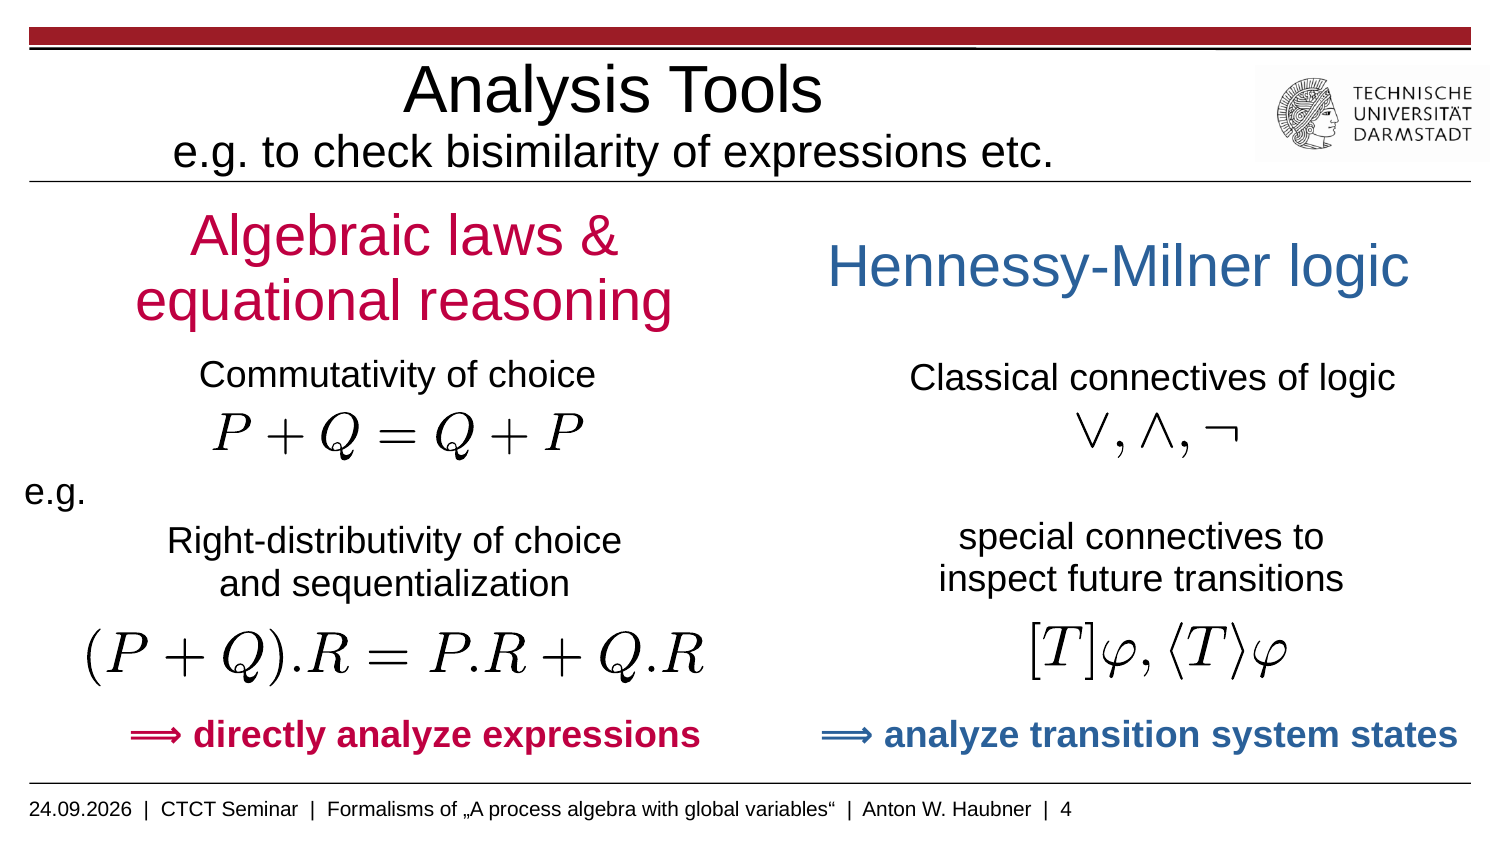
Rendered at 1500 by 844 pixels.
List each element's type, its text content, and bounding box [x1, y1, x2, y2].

text_box Classical connectives of logic [894, 348, 1411, 406]
text_box e.g. [9, 463, 102, 521]
text_box special connectives to inspect future transitions [923, 508, 1360, 608]
text_box Right-distributivity of choice and sequentialization [152, 512, 638, 612]
text_box [212, 412, 584, 461]
list Algebraic laws & equational reasoning [53, 203, 757, 335]
text_box [84, 628, 704, 687]
text_box [1028, 622, 1287, 680]
title Analysis Tools e.g. to check bisimilarity of expressions etc. [29, 51, 1199, 178]
text_box ⟹ directly analyze expressions [114, 706, 717, 763]
text_box Commutativity of choice [184, 346, 612, 404]
text_box [1076, 412, 1238, 458]
list Hennessy-Milner logic [827, 232, 1447, 353]
text_box ⟹ analyze transition system states [805, 706, 1474, 763]
picture [1255, 65, 1490, 162]
